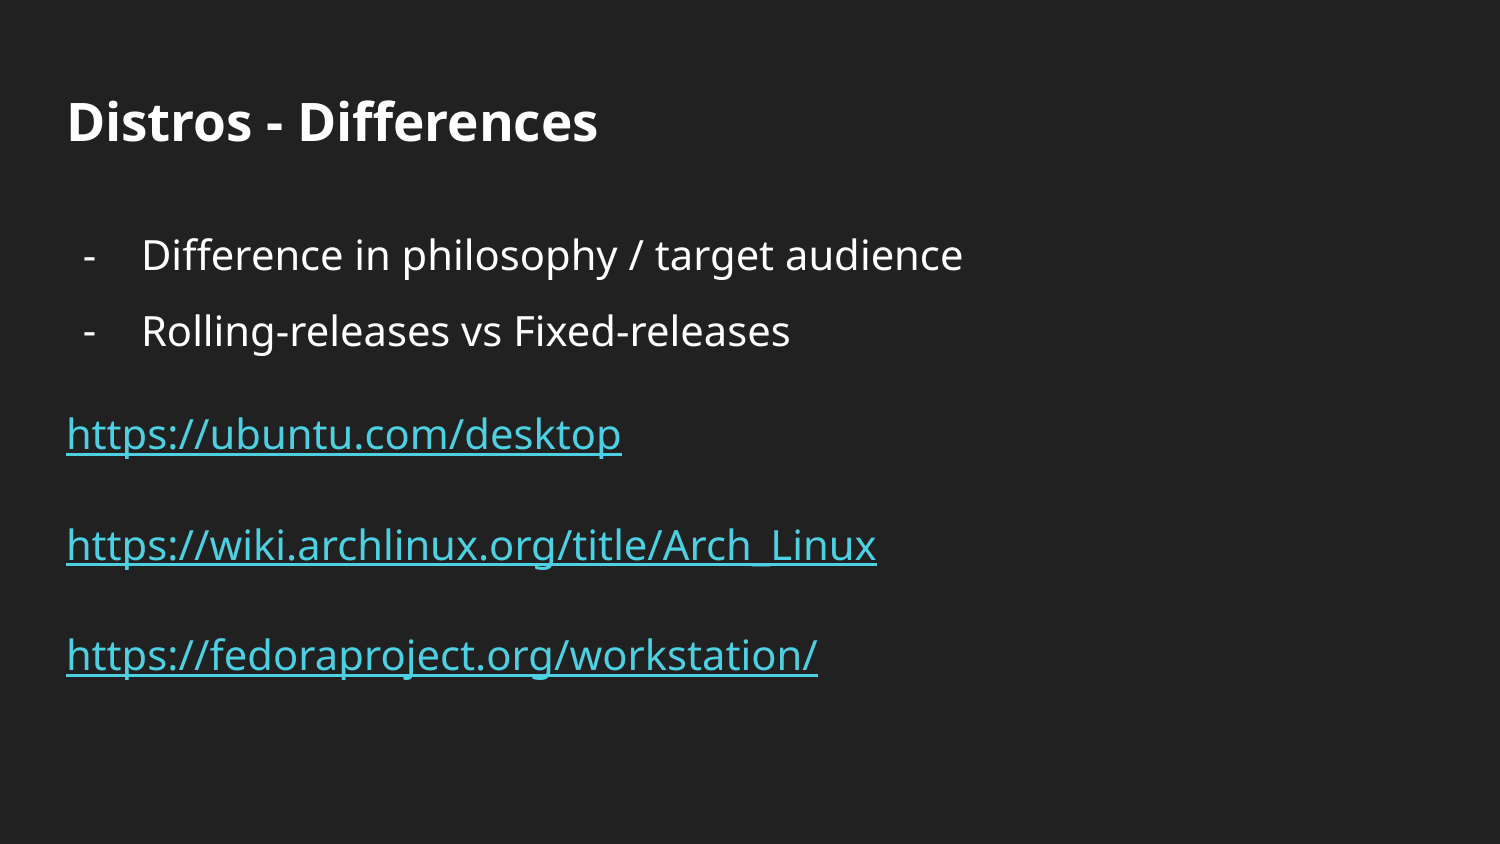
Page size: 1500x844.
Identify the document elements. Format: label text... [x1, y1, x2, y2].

title Distros - Differences [51, 72, 1449, 167]
list Difference in philosophy / target audience Rolling-releases vs Fixed-releases https://ubuntu.com/desktop https://wiki.archlinux.org/title/Arch_Linux https://fedoraproject.org/workstation/ [51, 189, 1449, 750]
